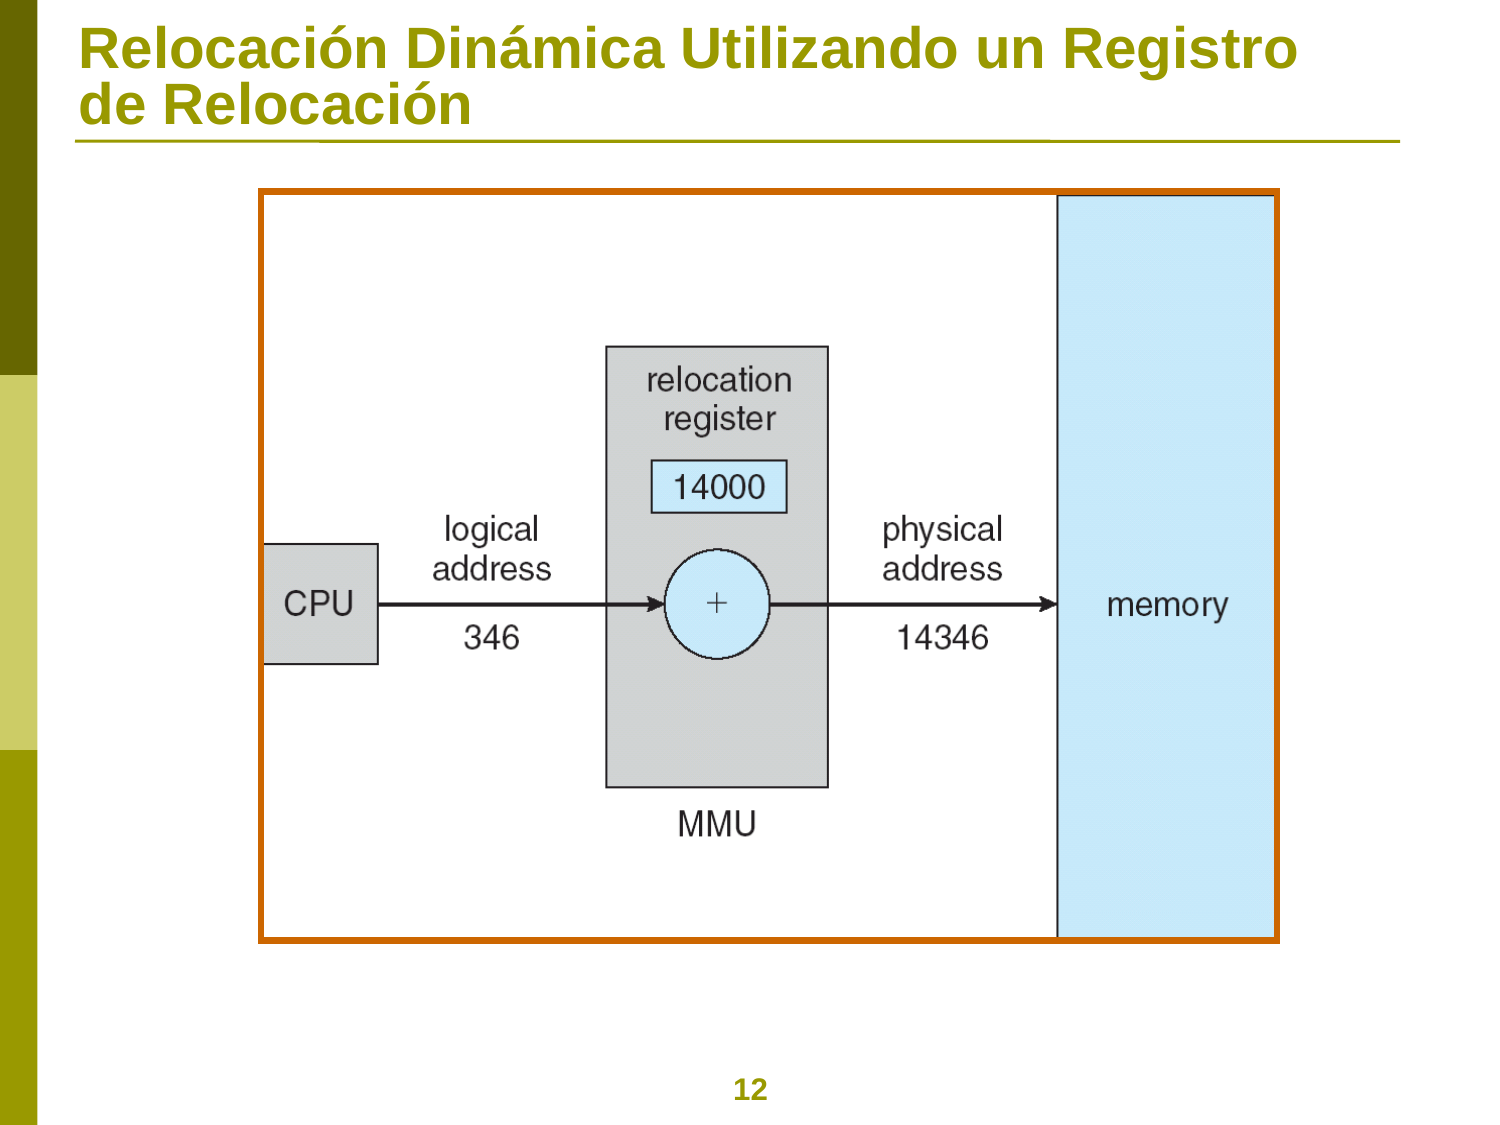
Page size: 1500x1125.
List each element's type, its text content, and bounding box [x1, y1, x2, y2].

picture [263, 194, 1274, 938]
text_box Relocación Dinámica Utilizando un Registro de Relocación [63, 4, 1386, 144]
